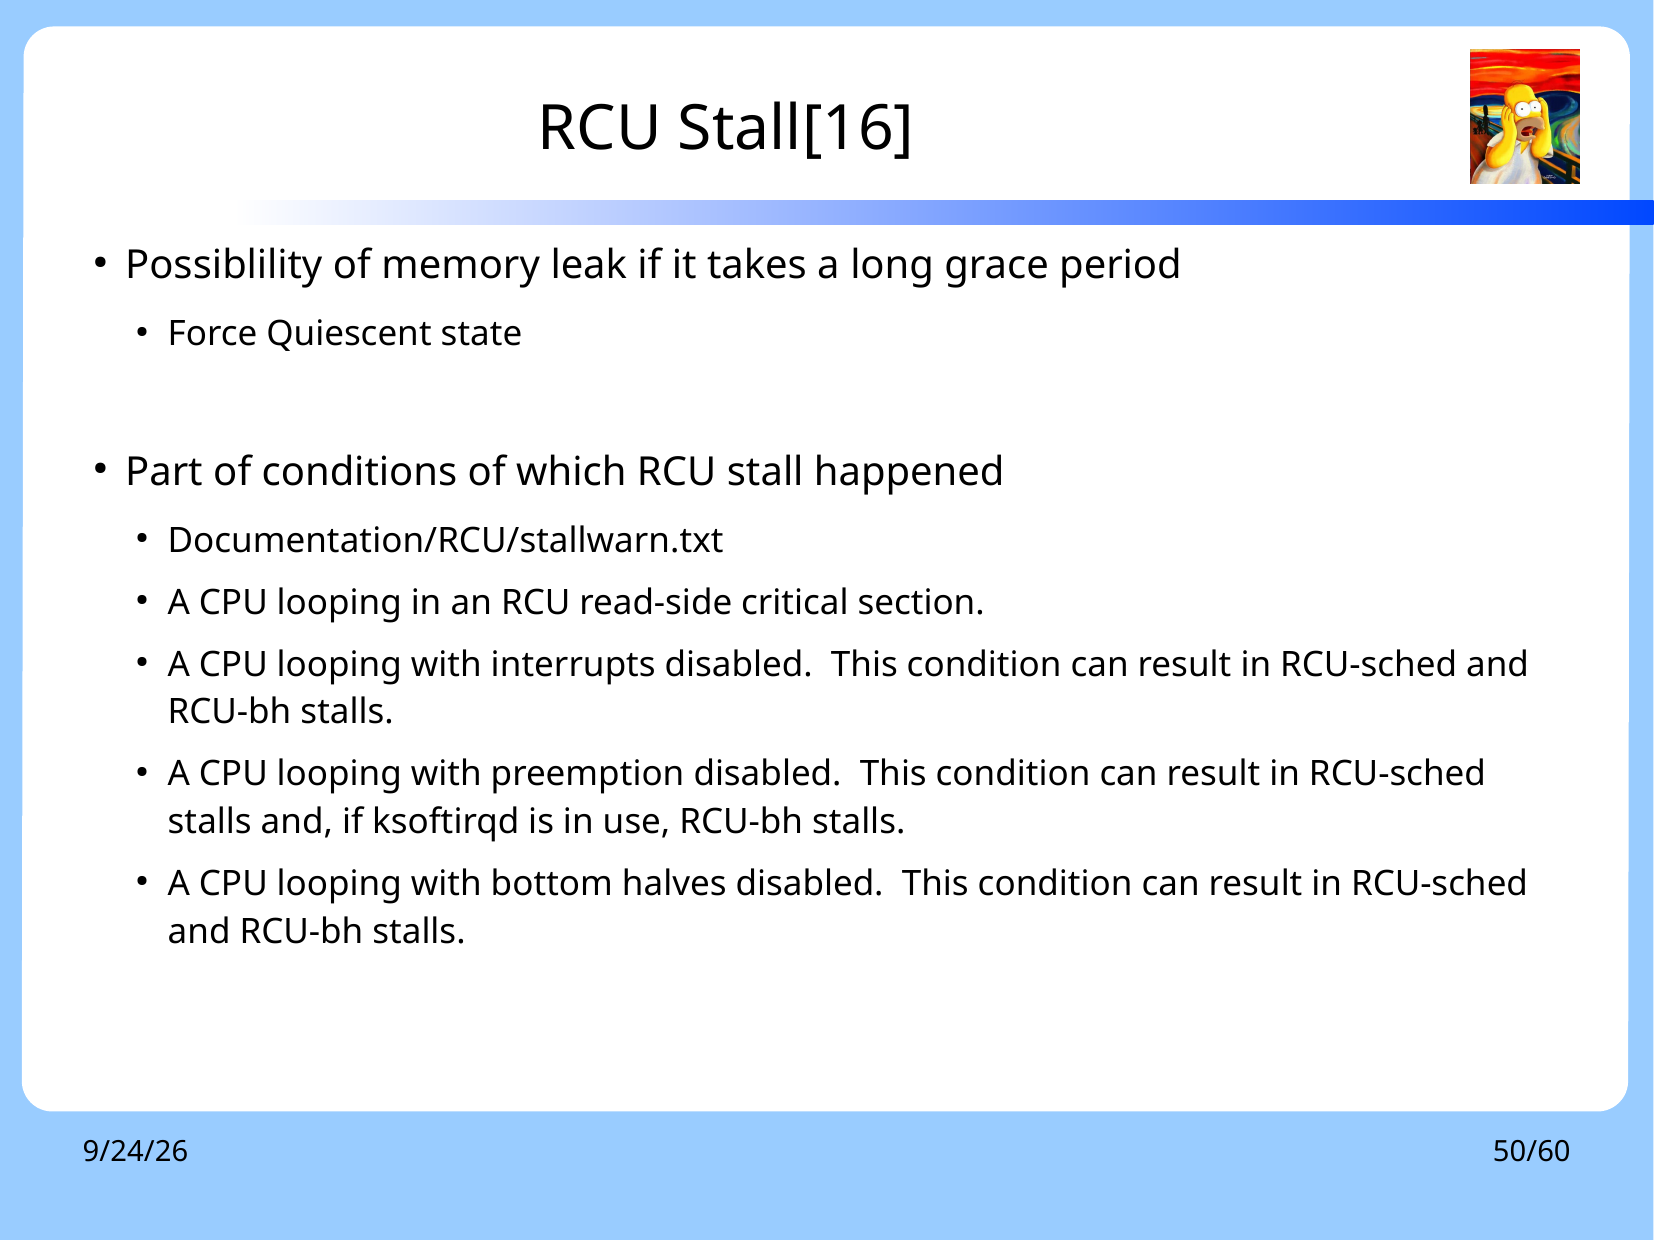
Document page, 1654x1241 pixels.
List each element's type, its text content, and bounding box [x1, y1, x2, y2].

picture [1470, 49, 1580, 184]
list Possiblility of memory leak if it takes a long grace period Force Quiescent state Part of conditions of which RCU stall happened Documentation/RCU/stallwarn.txt A CPU looping in an RCU read-side critical section. A CPU looping with interrupts disabled. This condition can result in RCU-sched and RCU-bh stalls. A CPU looping with preemption disabled. This condition can result in RCU-sched stalls and, if ksoftirqd is in use, RCU-bh stalls. A CPU looping with bottom halves disabled. This condition can result in RCU-sched and RCU-bh stalls. [82, 236, 1571, 956]
title RCU Stall[16] [82, 49, 1371, 201]
